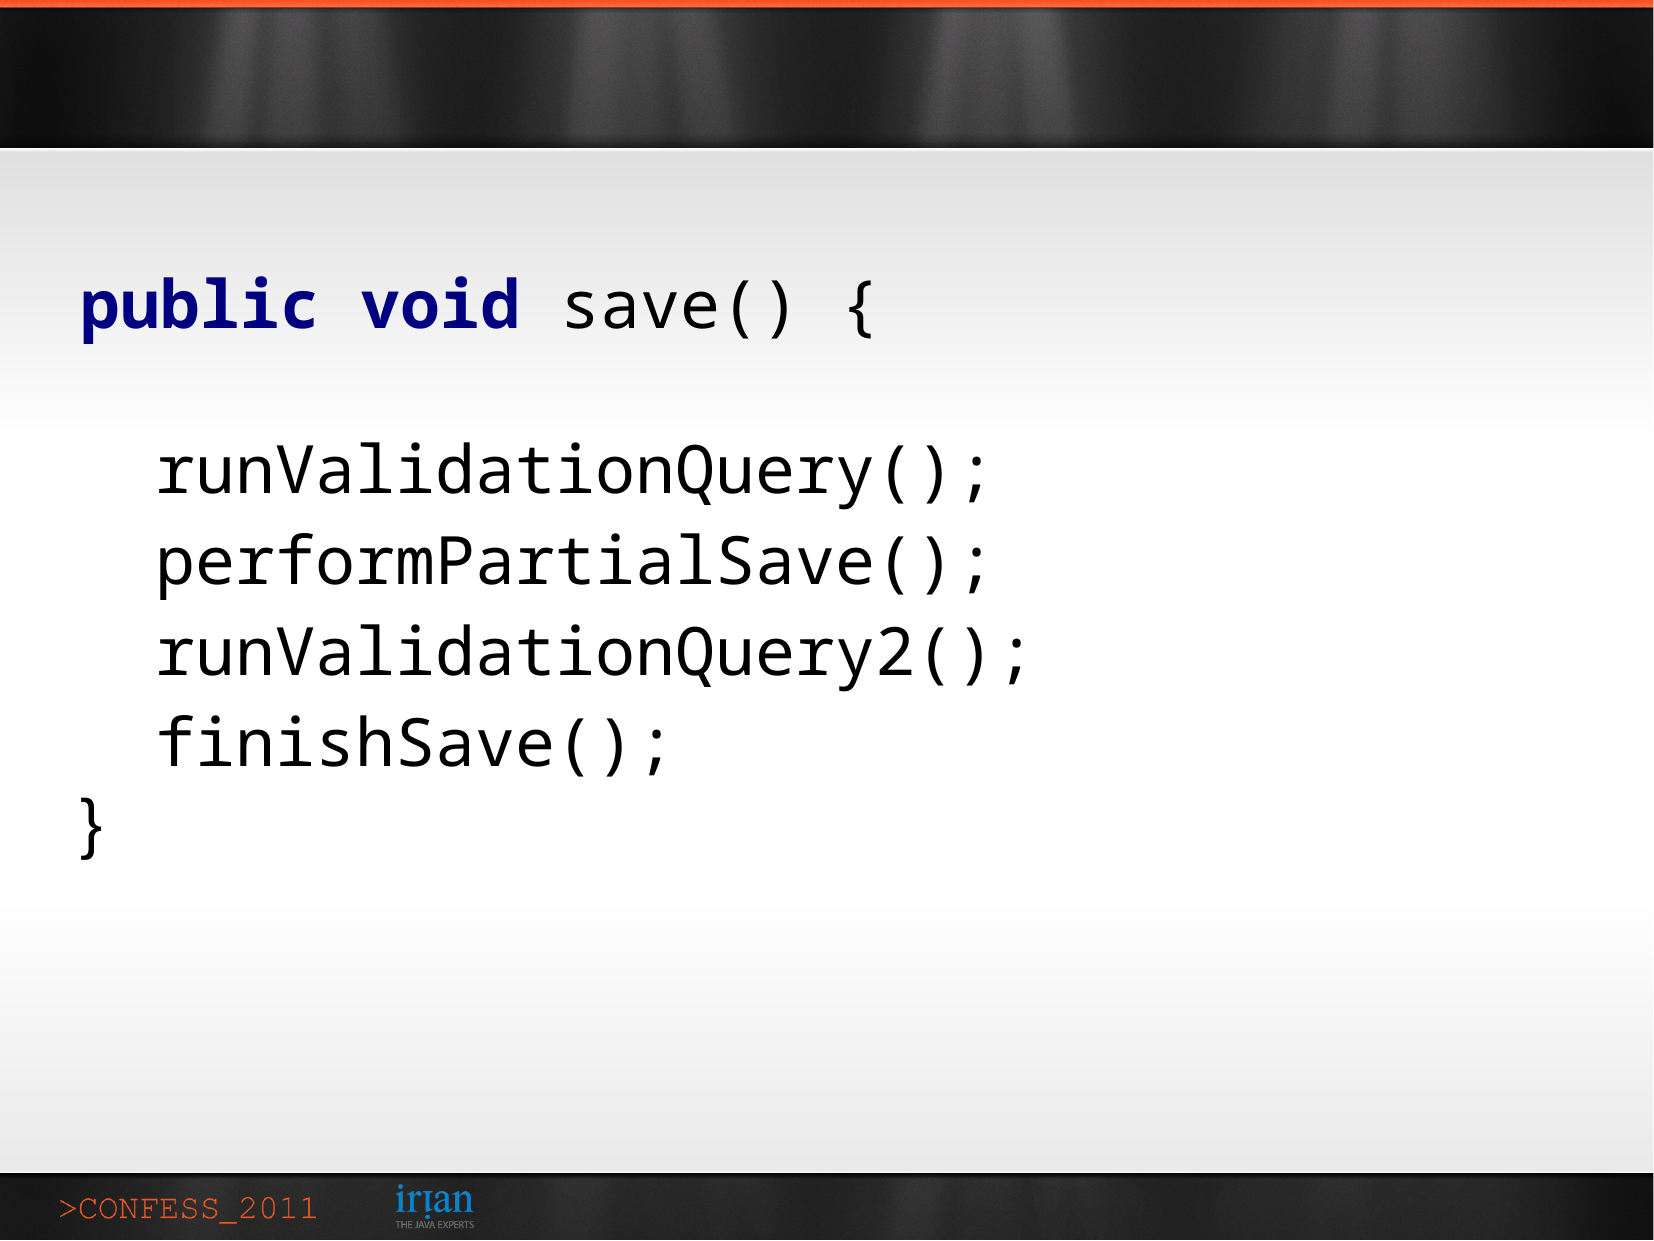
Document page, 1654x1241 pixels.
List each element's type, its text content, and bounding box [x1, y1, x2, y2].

subtitle public void save() { runValidationQuery(); performPartialSave(); runValidationQuery2(); finishSave(); } [80, 289, 1570, 1141]
picture [0, 0, 1654, 1240]
